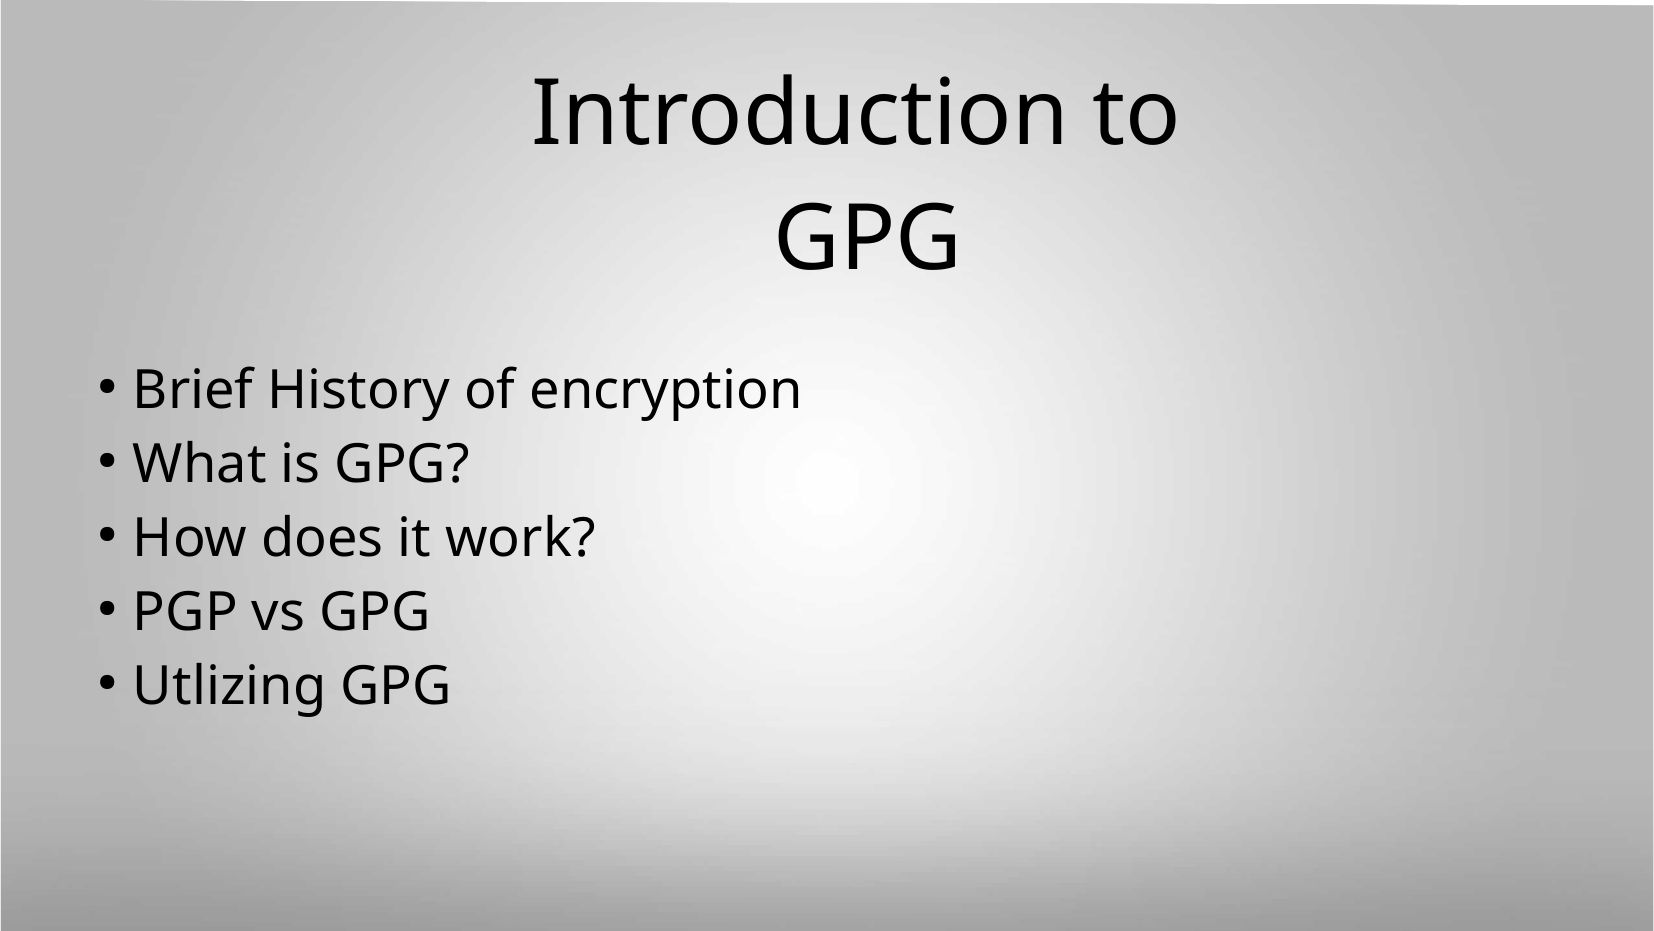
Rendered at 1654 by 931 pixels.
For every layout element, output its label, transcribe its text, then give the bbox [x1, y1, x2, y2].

text_box Introduction to GPG [507, 39, 1205, 260]
picture [0, 0, 1654, 931]
text_box Brief History of encryption What is GPG? How does it work? PGP vs GPG Utlizing GPG [82, 343, 934, 809]
